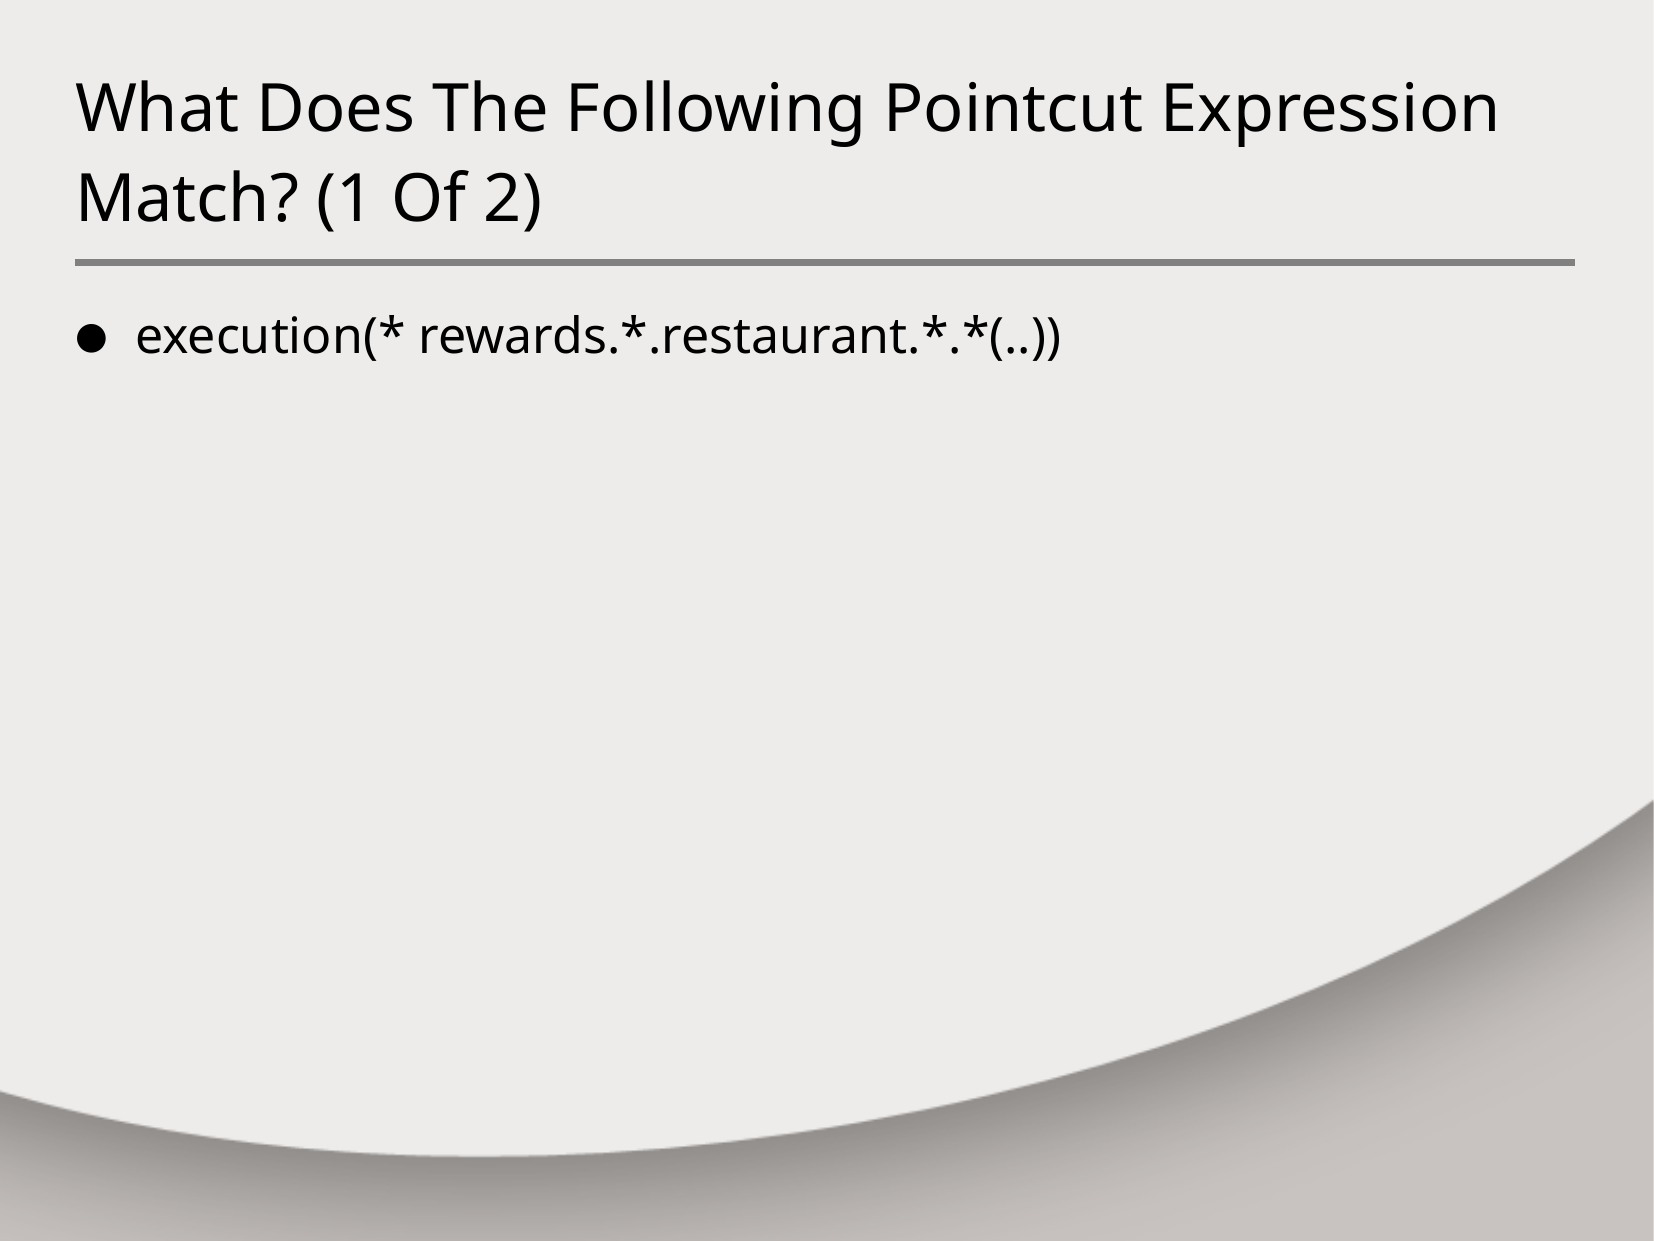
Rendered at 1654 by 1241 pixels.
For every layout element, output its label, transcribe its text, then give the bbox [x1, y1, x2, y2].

title What Does The Following Pointcut Expression Match? (1 Of 2) [75, 75, 1576, 226]
list execution(* rewards.*.restaurant.*.*(..)) [75, 300, 1576, 1163]
picture [0, 0, 1654, 1241]
